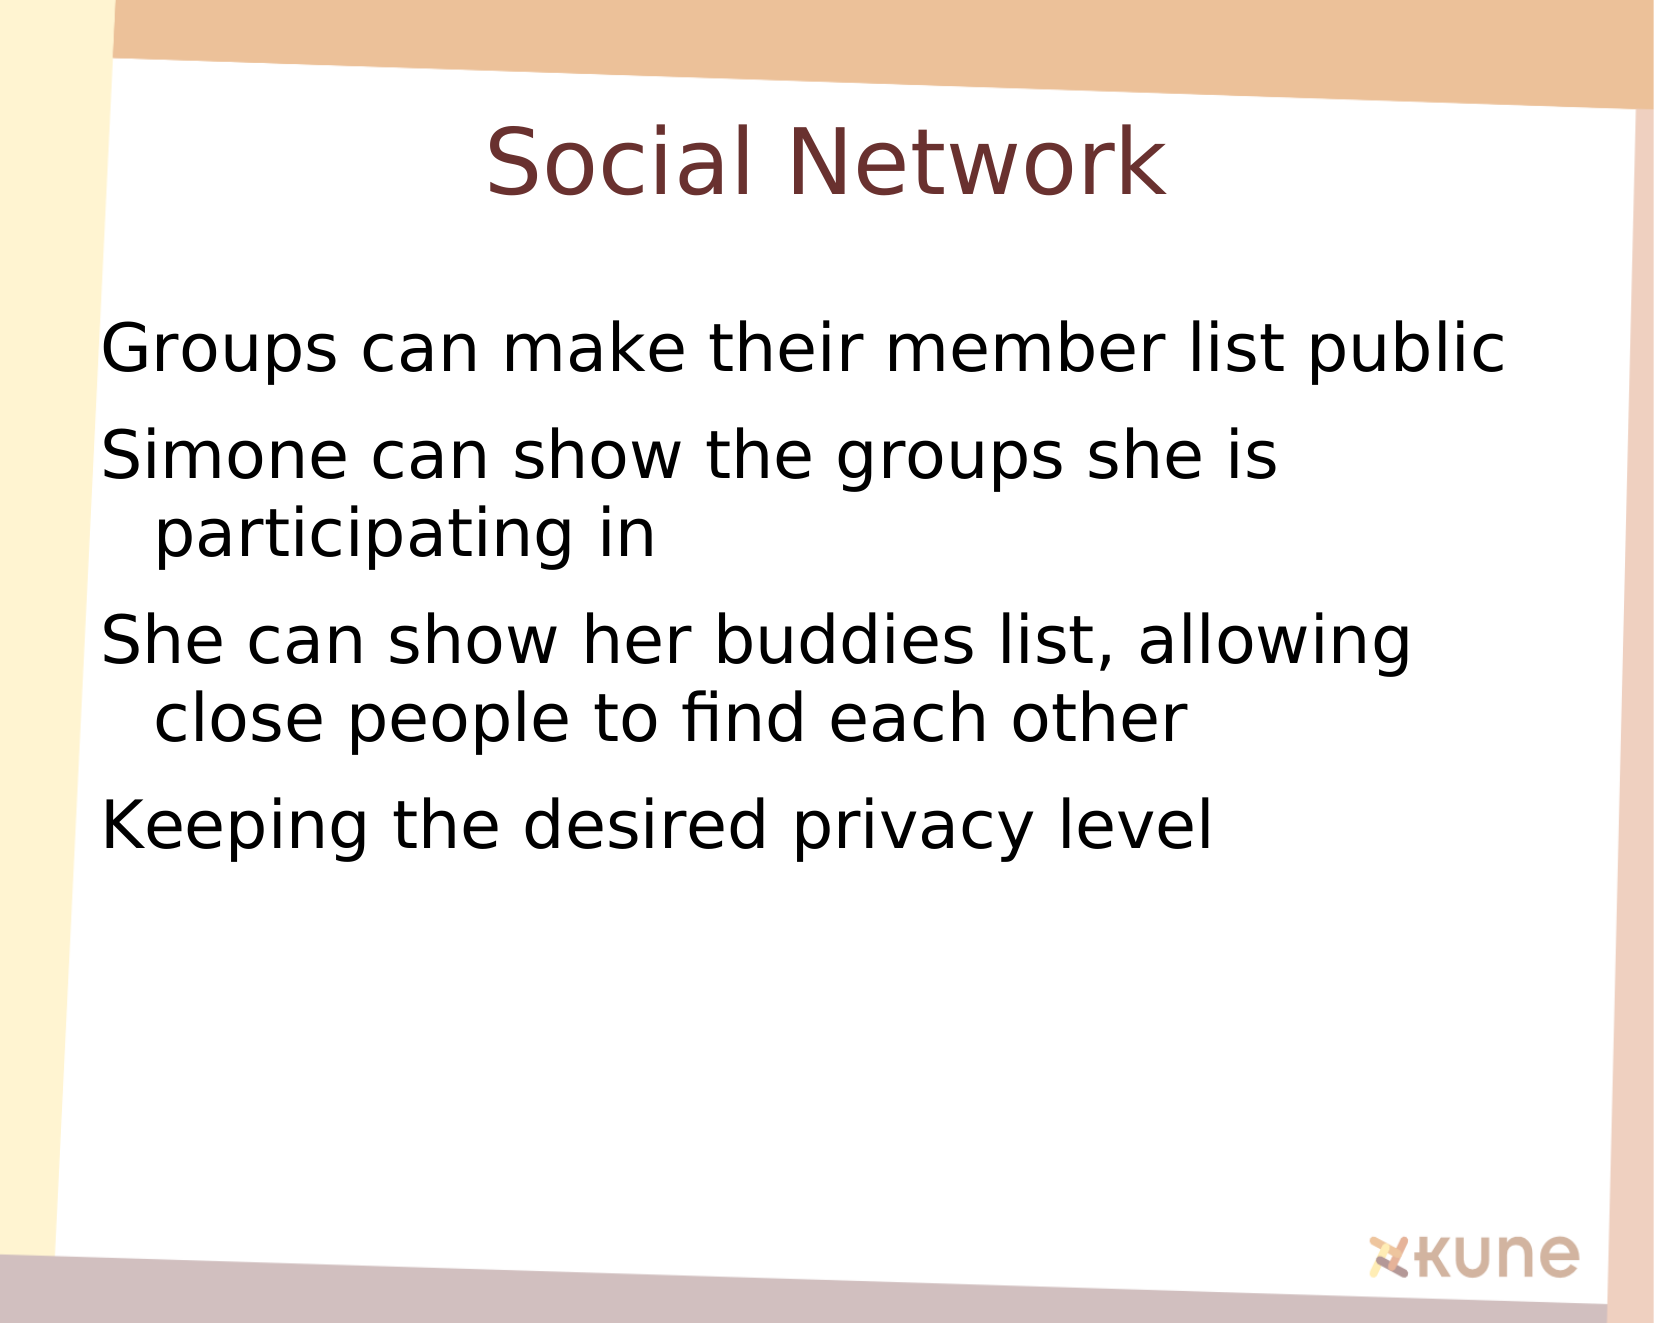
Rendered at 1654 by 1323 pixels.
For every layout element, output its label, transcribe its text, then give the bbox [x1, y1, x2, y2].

picture [0, 0, 1654, 1323]
list Groups can make their member list public Simone can show the groups she is participating in She can show her buddies list, allowing close people to find each other Keeping the desired privacy level [82, 309, 1571, 1167]
title Social Network [82, 52, 1571, 274]
